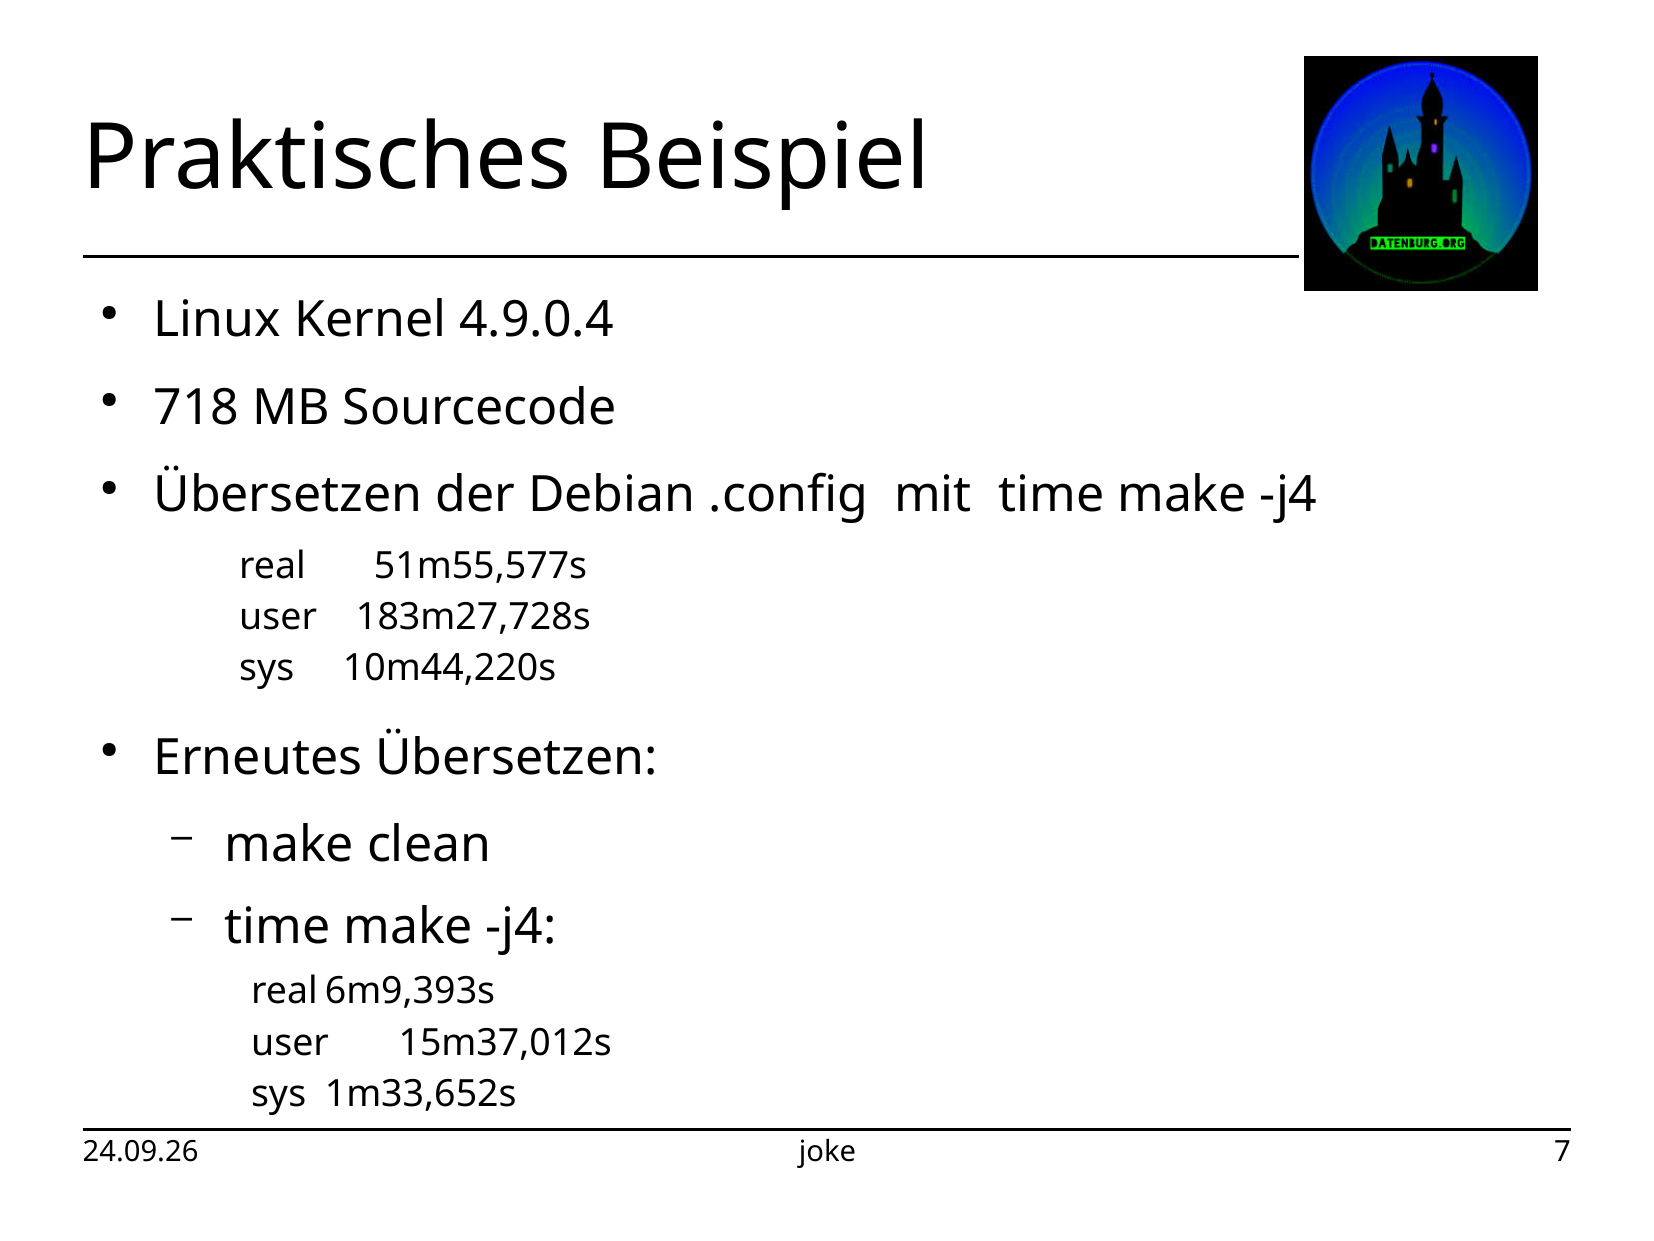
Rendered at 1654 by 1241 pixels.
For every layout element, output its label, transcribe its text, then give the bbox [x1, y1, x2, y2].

text_box real 51m55,577s user 183m27,728s sys 10m44,220s [224, 531, 727, 700]
list Linux Kernel 4.9.0.4 718 MB Sourcecode Übersetzen der Debian .config mit time make -j4 Erneutes Übersetzen: make clean time make -j4: [82, 290, 1538, 1010]
picture [1304, 56, 1538, 290]
title Praktisches Beispiel [82, 49, 1300, 257]
text_box real 6m9,393s user 15m37,012s sys 1m33,652s [236, 956, 733, 1125]
